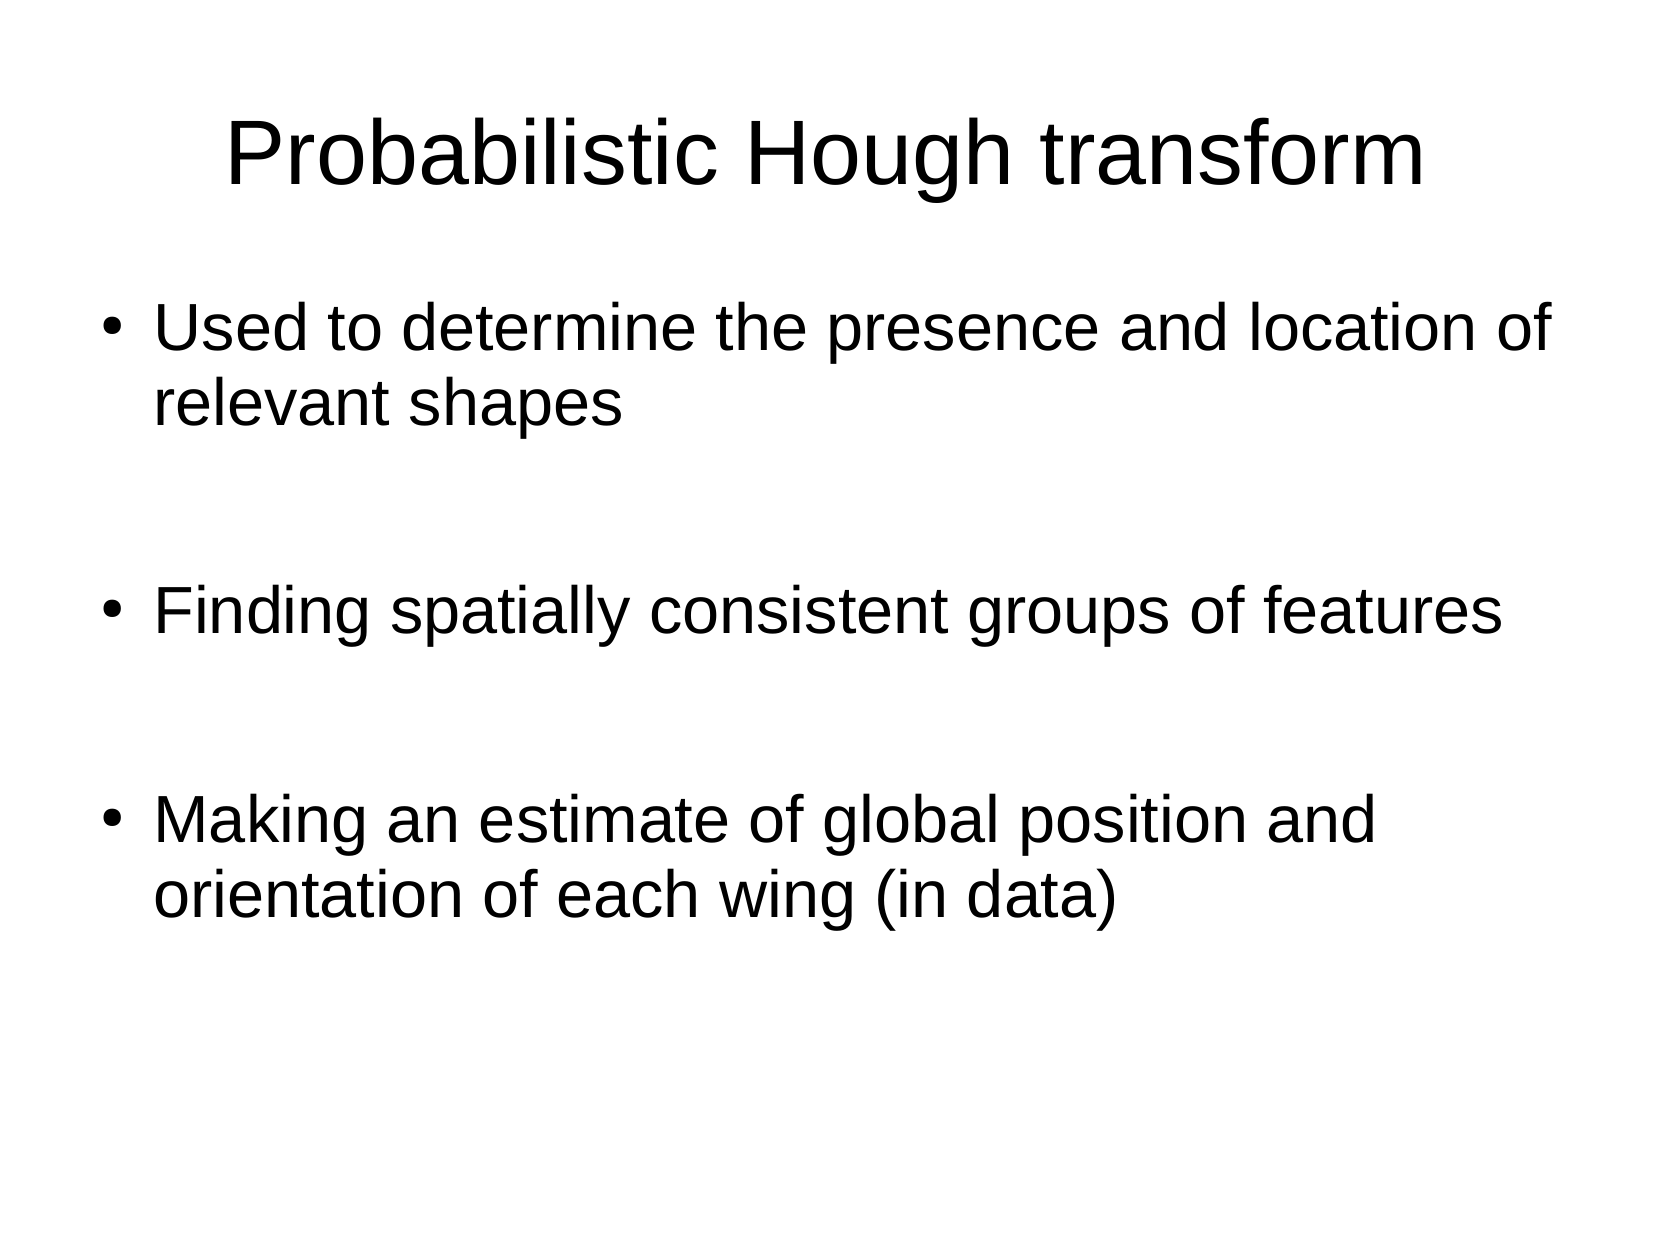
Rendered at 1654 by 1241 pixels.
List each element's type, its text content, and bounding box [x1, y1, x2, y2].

title Probabilistic Hough transform [82, 49, 1571, 257]
list Used to determine the presence and location of relevant shapes Finding spatially consistent groups of features Making an estimate of global position and orientation of each wing (in data) [82, 290, 1571, 1010]
